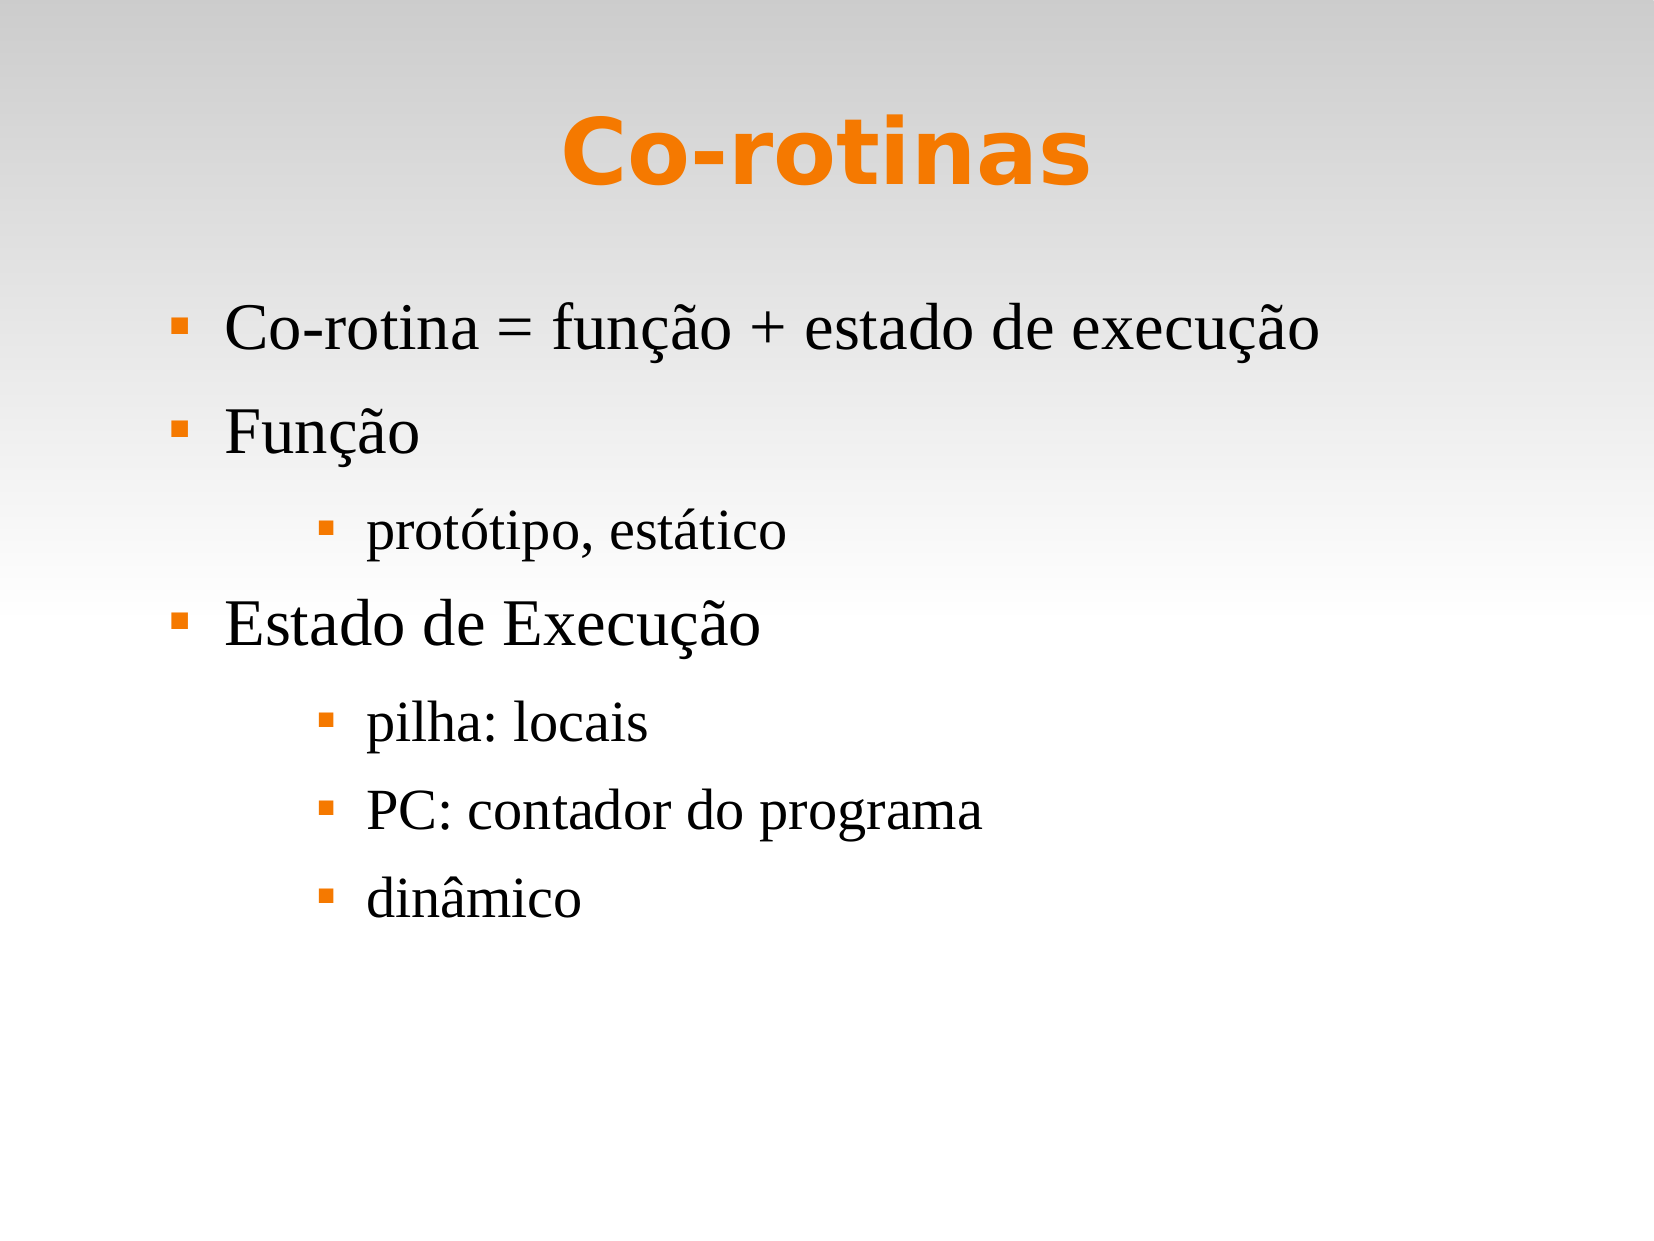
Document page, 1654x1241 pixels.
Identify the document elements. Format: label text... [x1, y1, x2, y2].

list Co-rotina = função + estado de execução Função protótipo, estático Estado de Execução pilha: locais PC: contador do programa dinâmico [82, 290, 1571, 1109]
title Co-rotinas [82, 49, 1571, 257]
